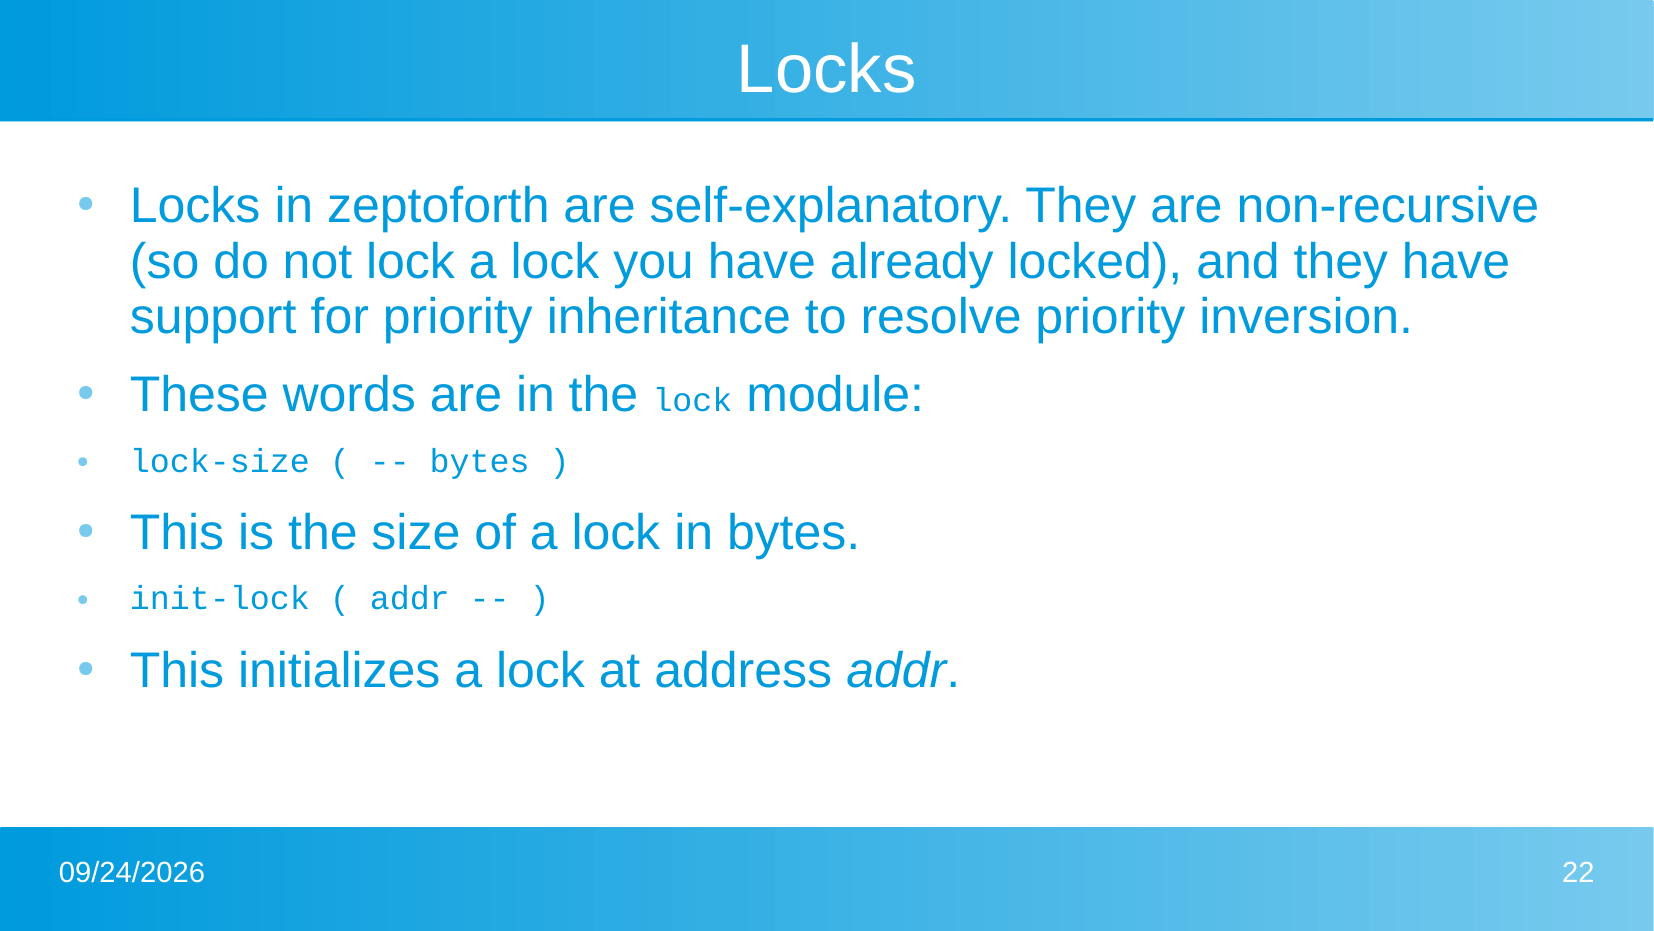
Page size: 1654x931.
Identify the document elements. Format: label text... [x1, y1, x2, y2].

title Locks [59, 29, 1595, 108]
list Locks in zeptoforth are self-explanatory. They are non-recursive (so do not lock a lock you have already locked), and they have support for priority inheritance to resolve priority inversion. These words are in the lock module: lock-size ( -- bytes ) This is the size of a lock in bytes. init-lock ( addr -- ) This initializes a lock at address addr. [59, 177, 1595, 768]
